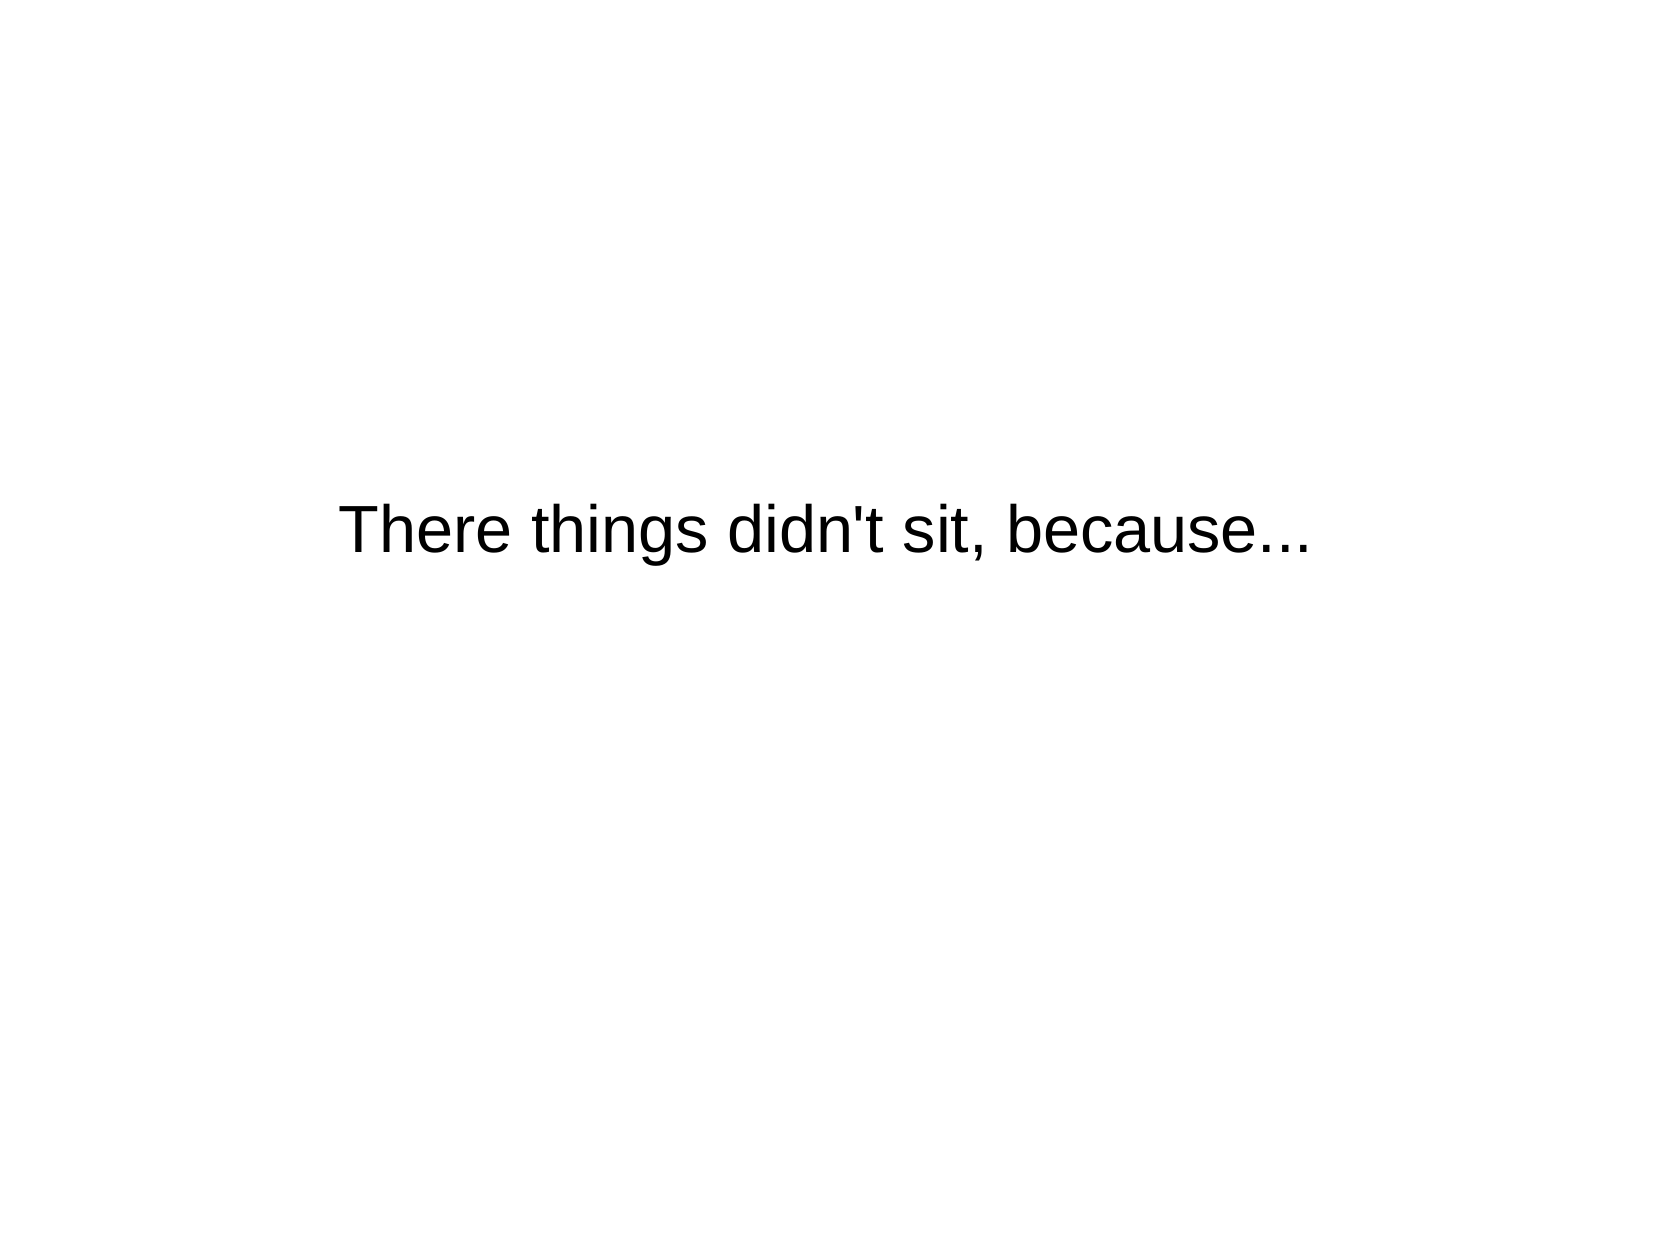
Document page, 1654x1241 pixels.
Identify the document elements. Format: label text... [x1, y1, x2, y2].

subtitle There things didn't sit, because... [82, 49, 1571, 1010]
